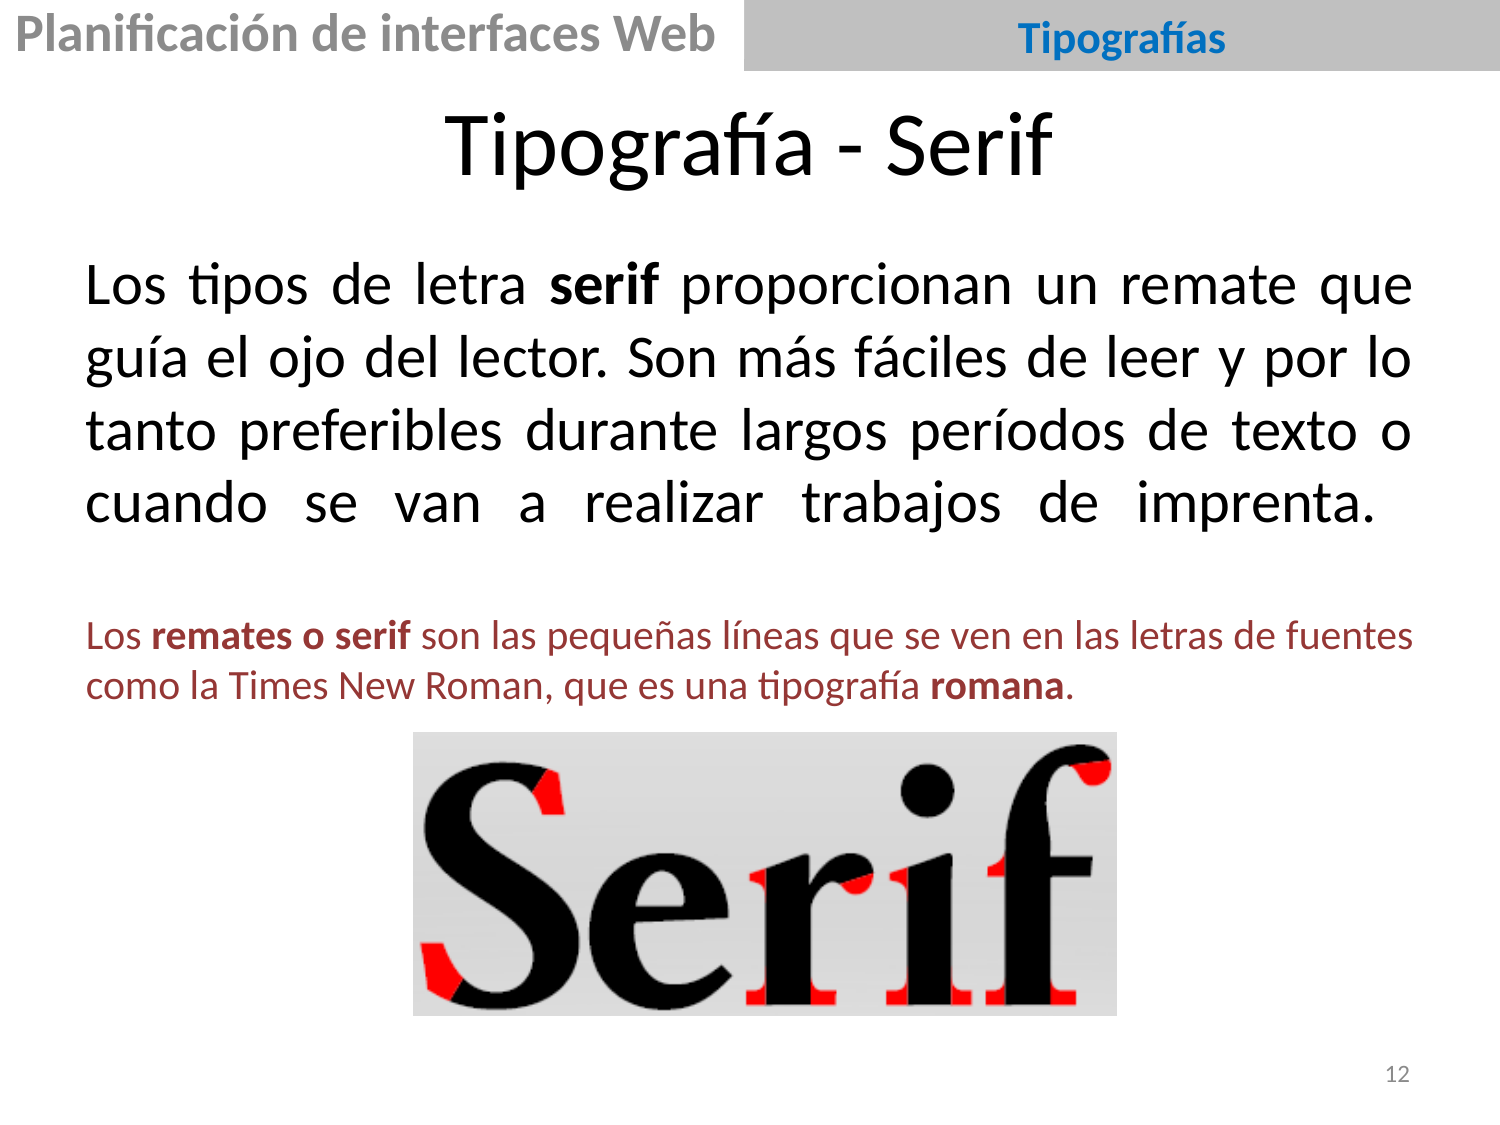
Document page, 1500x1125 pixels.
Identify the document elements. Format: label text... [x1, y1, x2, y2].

slide_number <número> [1074, 1042, 1425, 1103]
picture [413, 732, 1117, 1016]
title Tipografías [744, 0, 1500, 71]
list Los tipos de letra serif proporcionan un remate que guía el ojo del lector. Son más fáciles de leer y por lo tanto preferibles durante largos períodos de texto o cuando se van a realizar trabajos de imprenta. Los remates o serif son las pequeñas líneas que se ven en las letras de fuentes como la Times New Roman, que es una tipografía romana. [70, 236, 1430, 721]
title Planificación de interfaces Web [0, 0, 745, 60]
title Tipografía - Serif [75, 60, 1425, 233]
